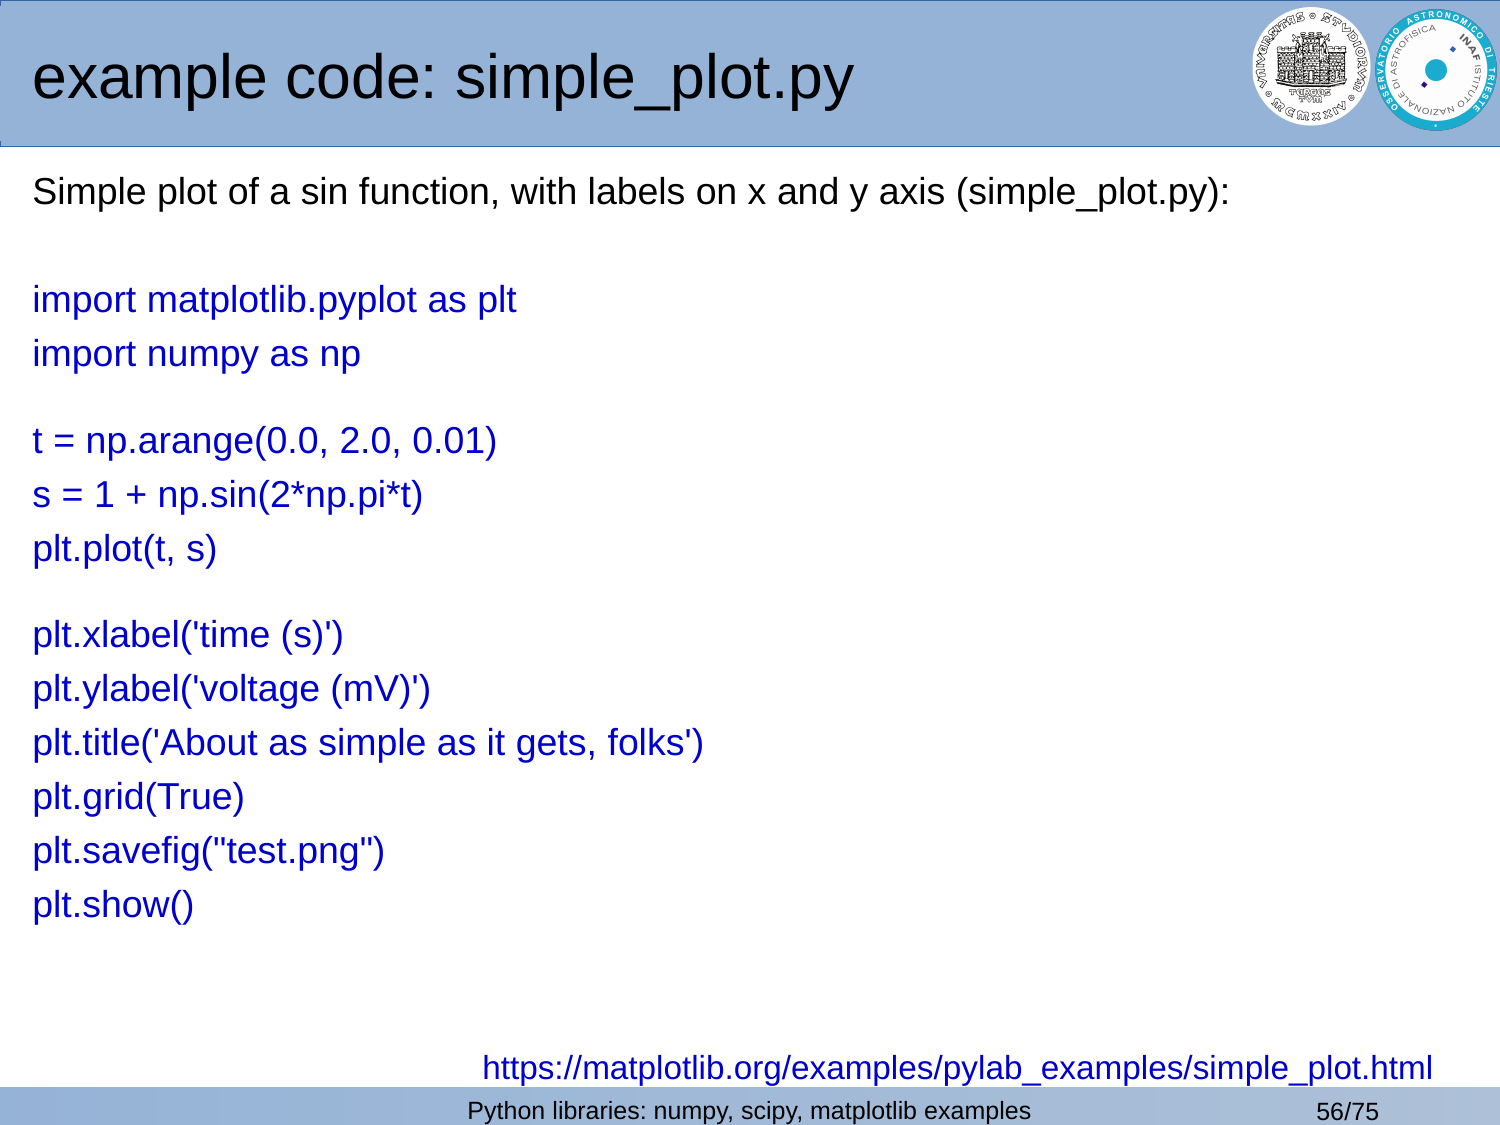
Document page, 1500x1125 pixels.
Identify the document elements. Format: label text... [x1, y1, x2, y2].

text_box example code: simple_plot.py [0, 5, 1253, 141]
list Simple plot of a sin function, with labels on x and y axis (simple_plot.py): import matplotlib.pyplot as plt import numpy as np t = np.arange(0.0, 2.0, 0.01) s = 1 + np.sin(2*np.pi*t) plt.plot(t, s) plt.xlabel('time (s)') plt.ylabel('voltage (mV)') plt.title('About as simple as it gets, folks') plt.grid(True) plt.savefig("test.png") plt.show() https://matplotlib.org/examples/pylab_examples/simple_plot.html [17, 159, 1500, 1060]
picture [1253, 0, 1500, 156]
